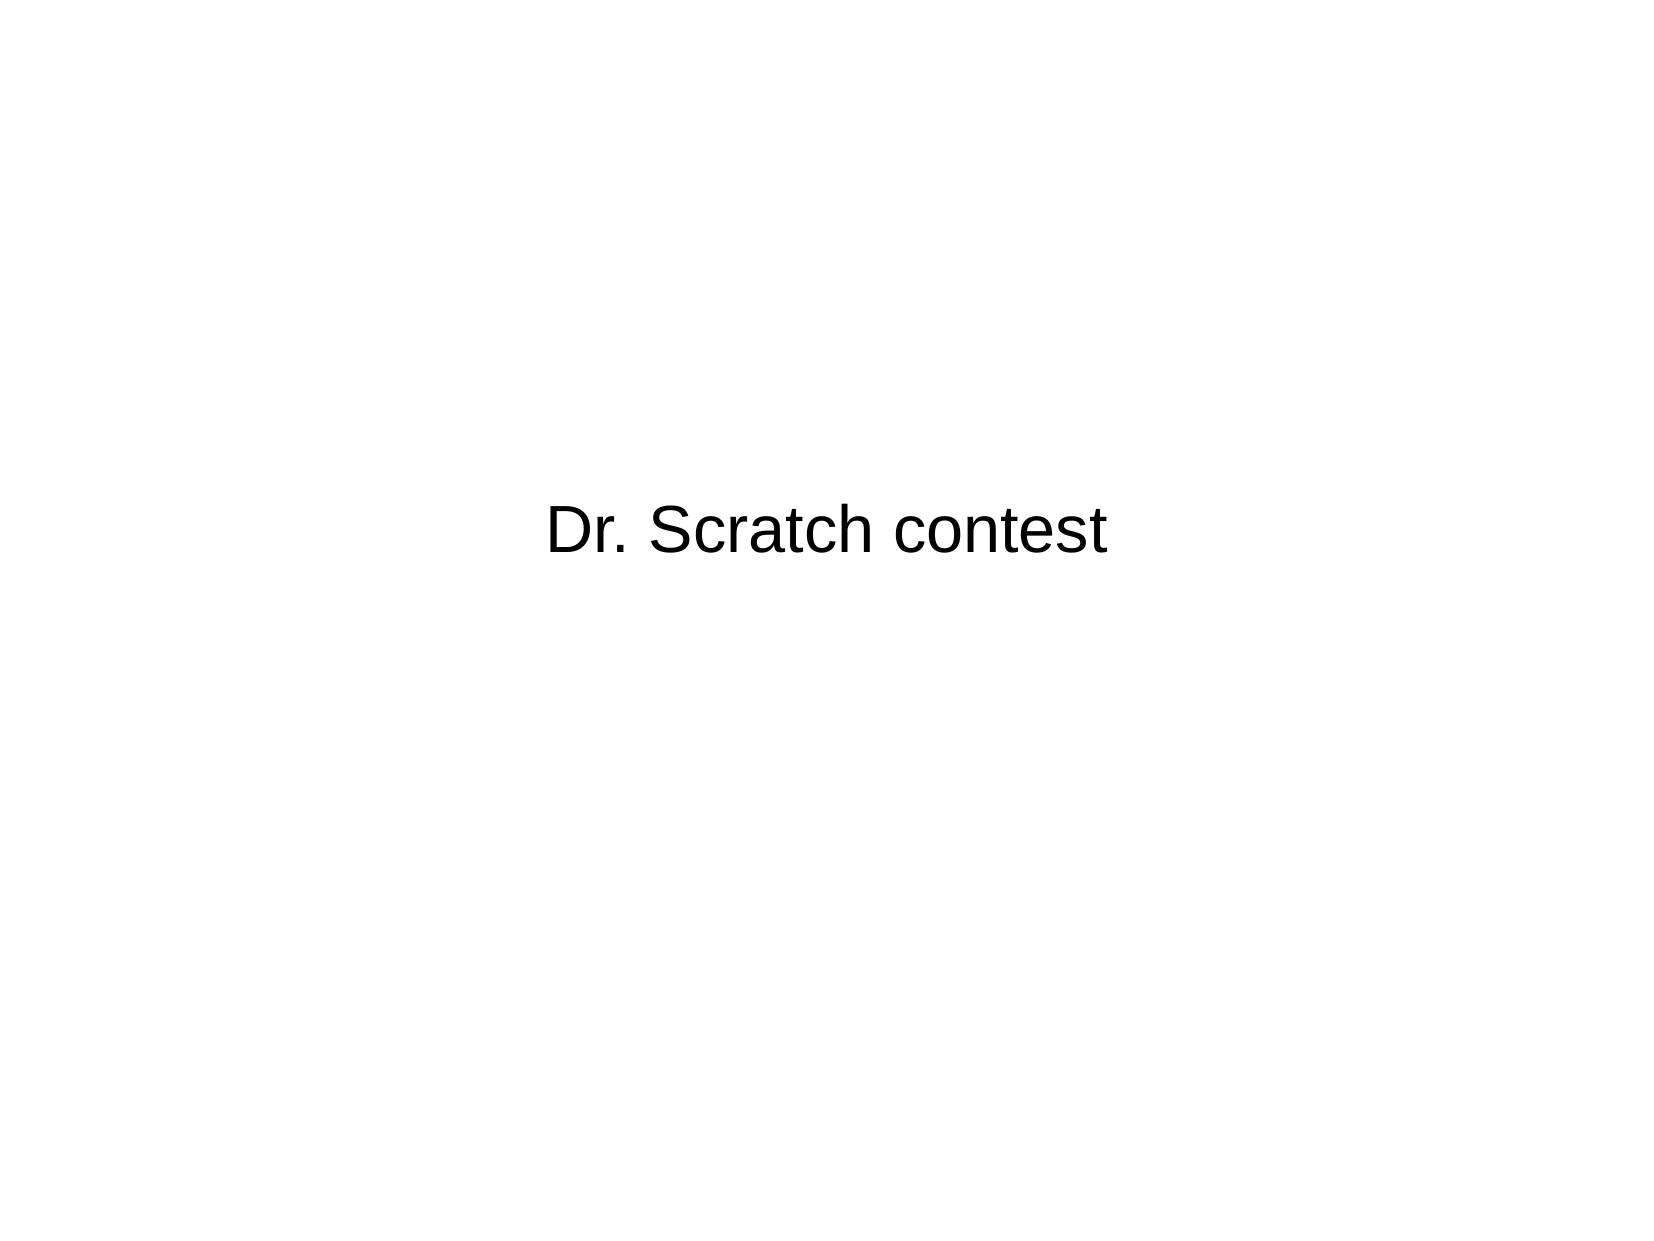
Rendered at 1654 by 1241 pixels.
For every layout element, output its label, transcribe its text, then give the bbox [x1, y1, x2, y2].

subtitle Dr. Scratch contest [82, 49, 1571, 1010]
